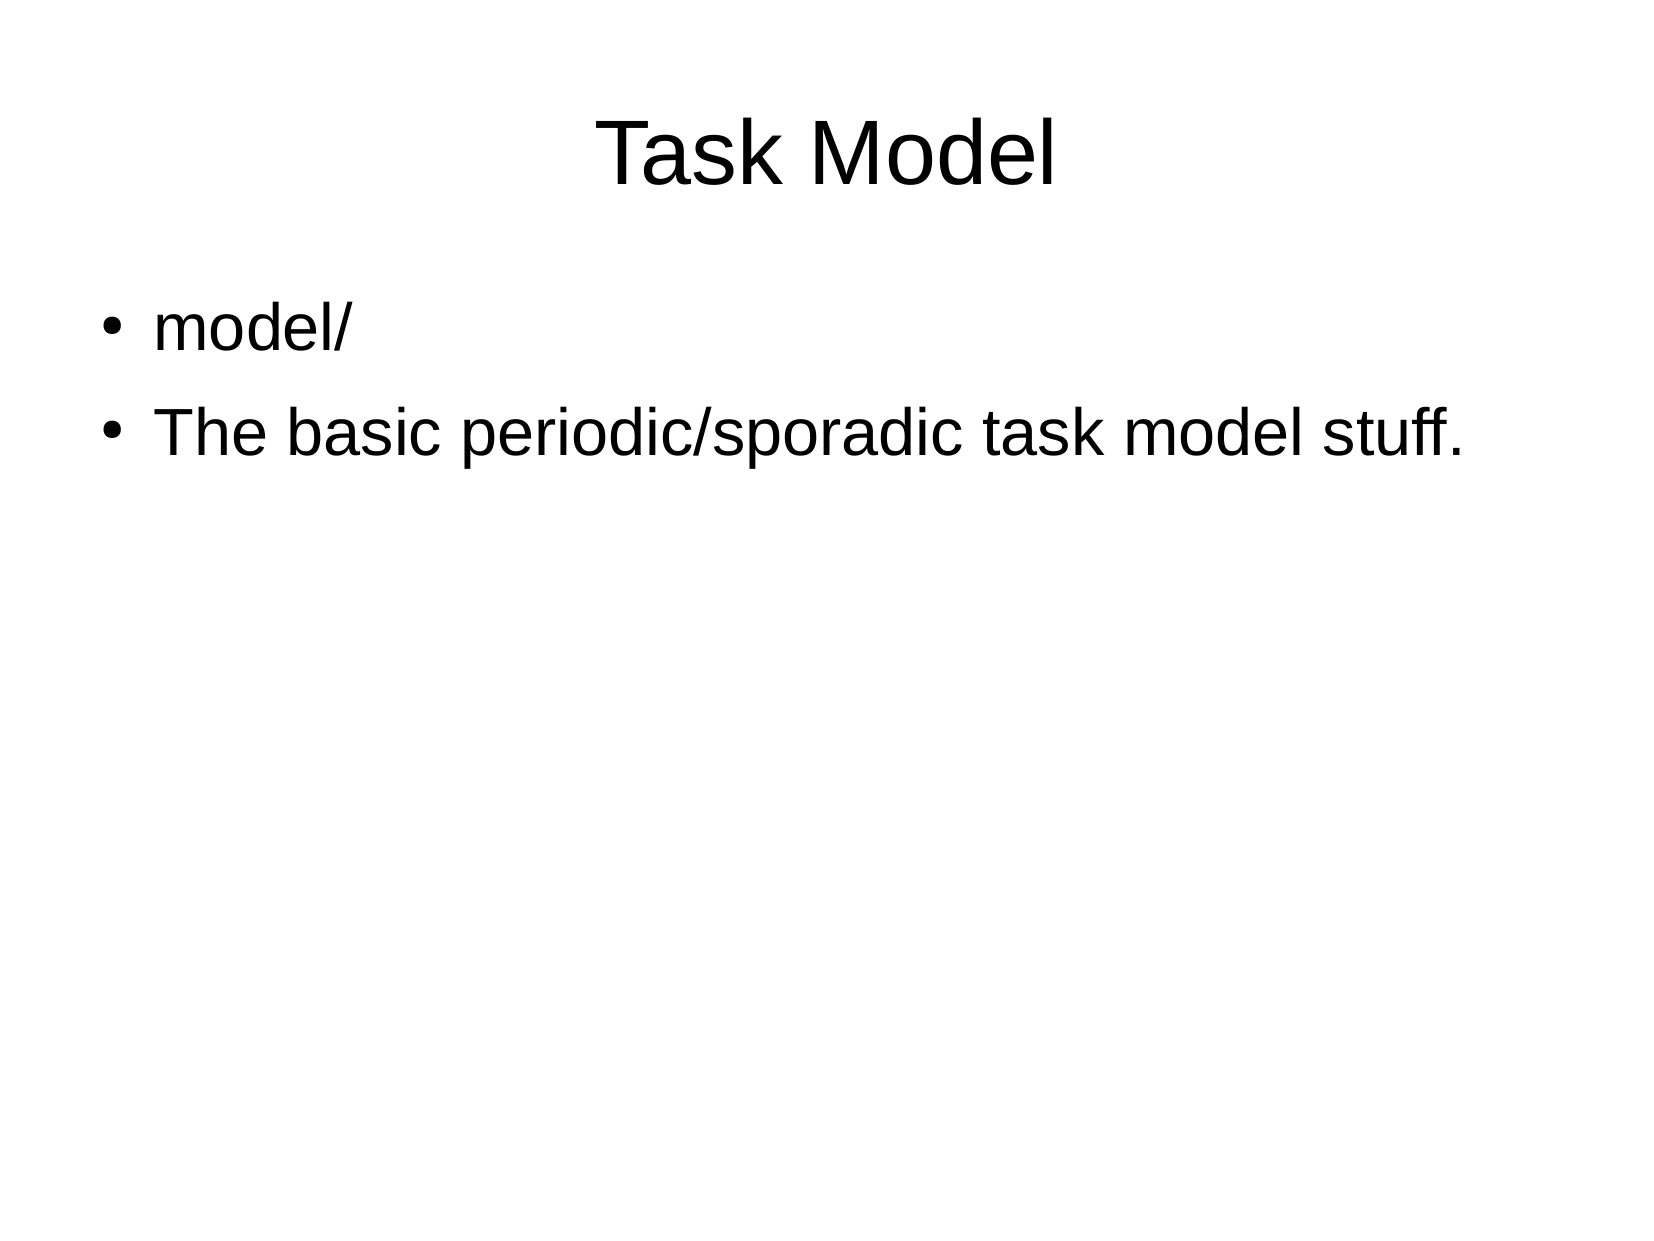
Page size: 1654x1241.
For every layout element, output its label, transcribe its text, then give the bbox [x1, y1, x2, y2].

list model/ The basic periodic/sporadic task model stuff. [82, 290, 1571, 1010]
title Task Model [82, 49, 1571, 257]
